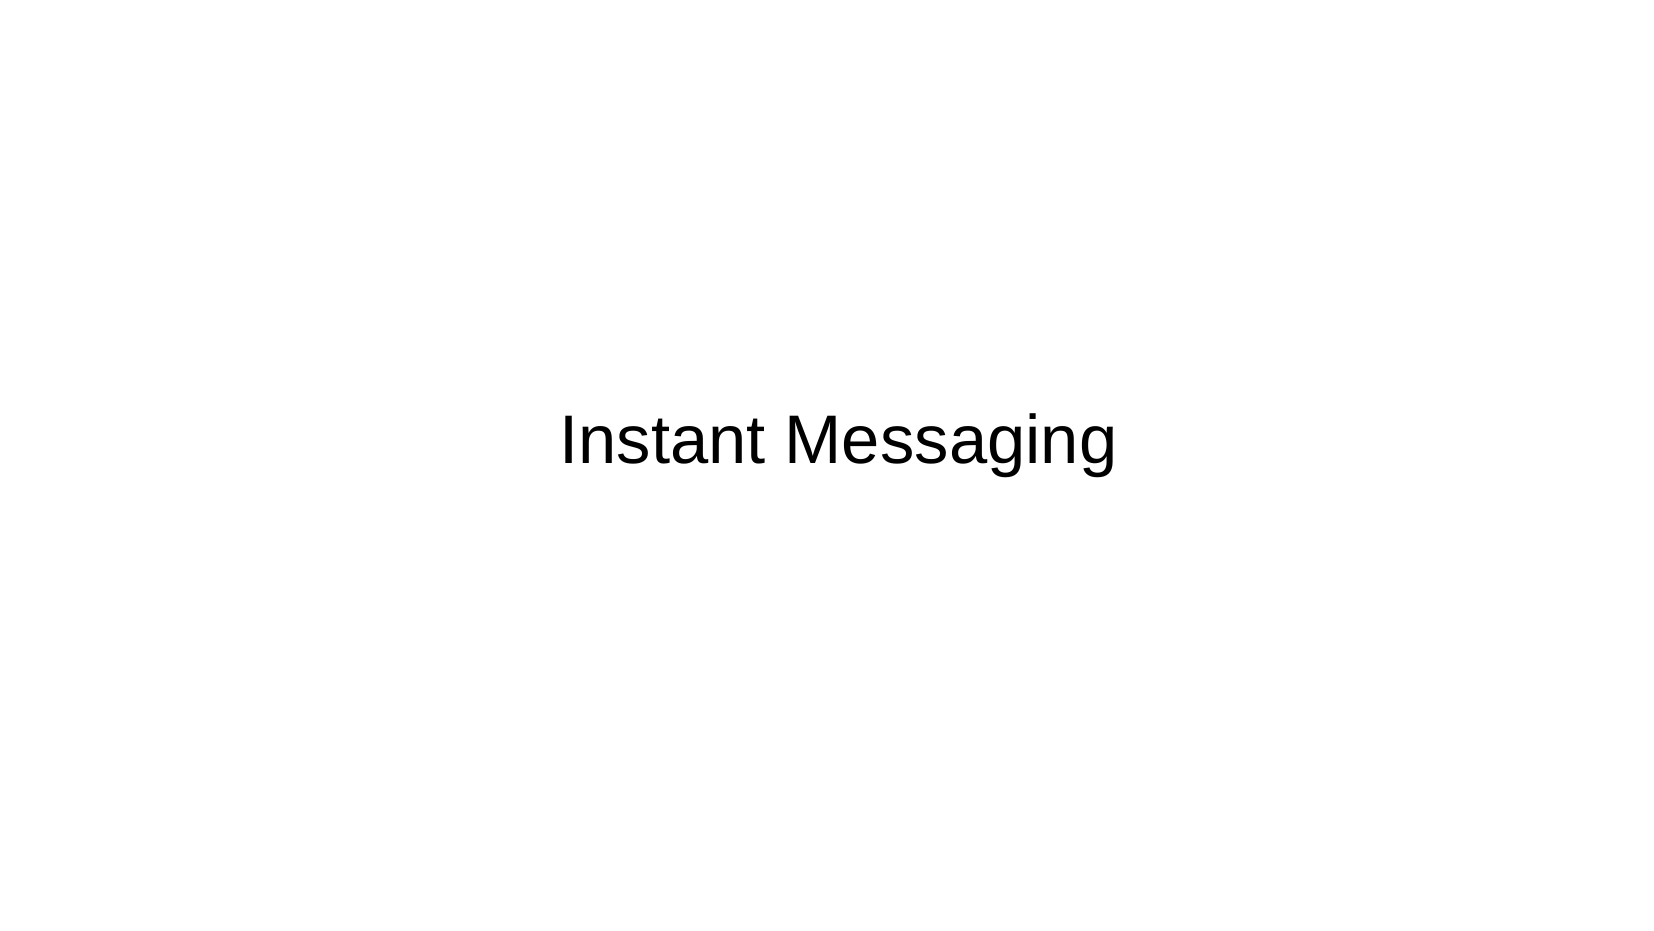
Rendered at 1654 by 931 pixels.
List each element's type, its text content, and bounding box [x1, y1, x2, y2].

title Instant Messaging [94, 363, 1583, 519]
